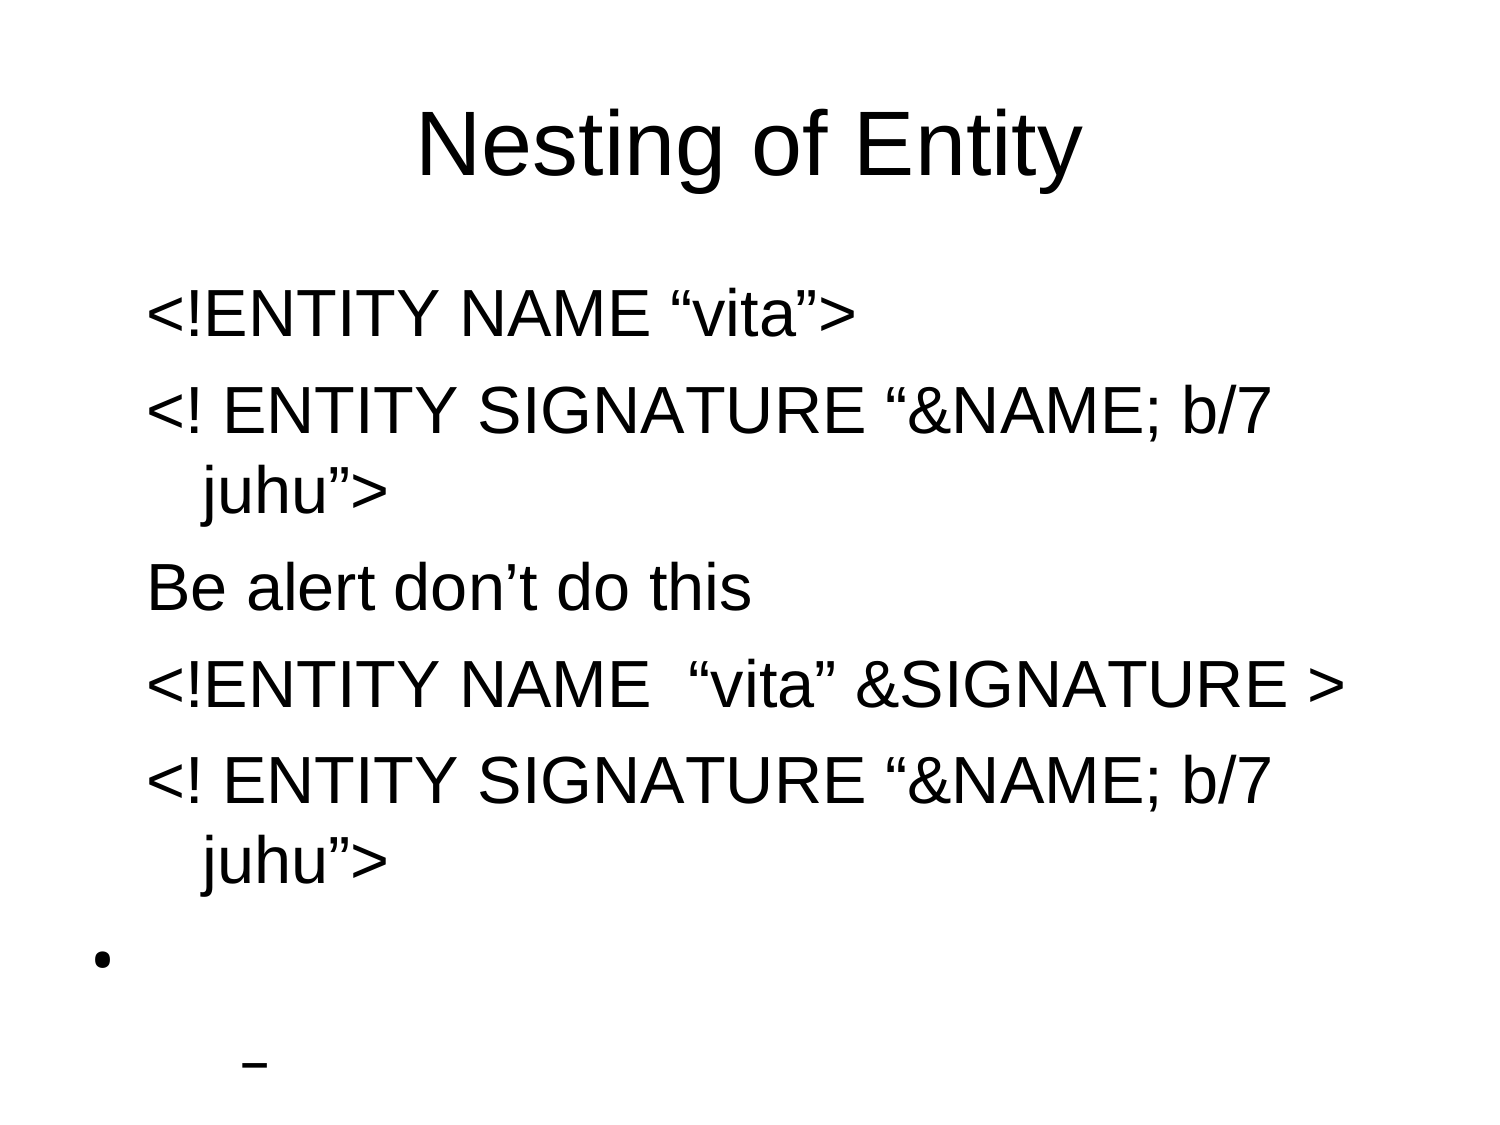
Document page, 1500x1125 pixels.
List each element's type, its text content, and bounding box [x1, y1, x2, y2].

title Nesting of Entity [75, 45, 1426, 233]
list <!ENTITY NAME “vita”> <! ENTITY SIGNATURE “&NAME; b/7 juhu”> Be alert don’t do this <!ENTITY NAME “vita” &SIGNATURE > <! ENTITY SIGNATURE “&NAME; b/7 juhu”> [75, 262, 1426, 1005]
